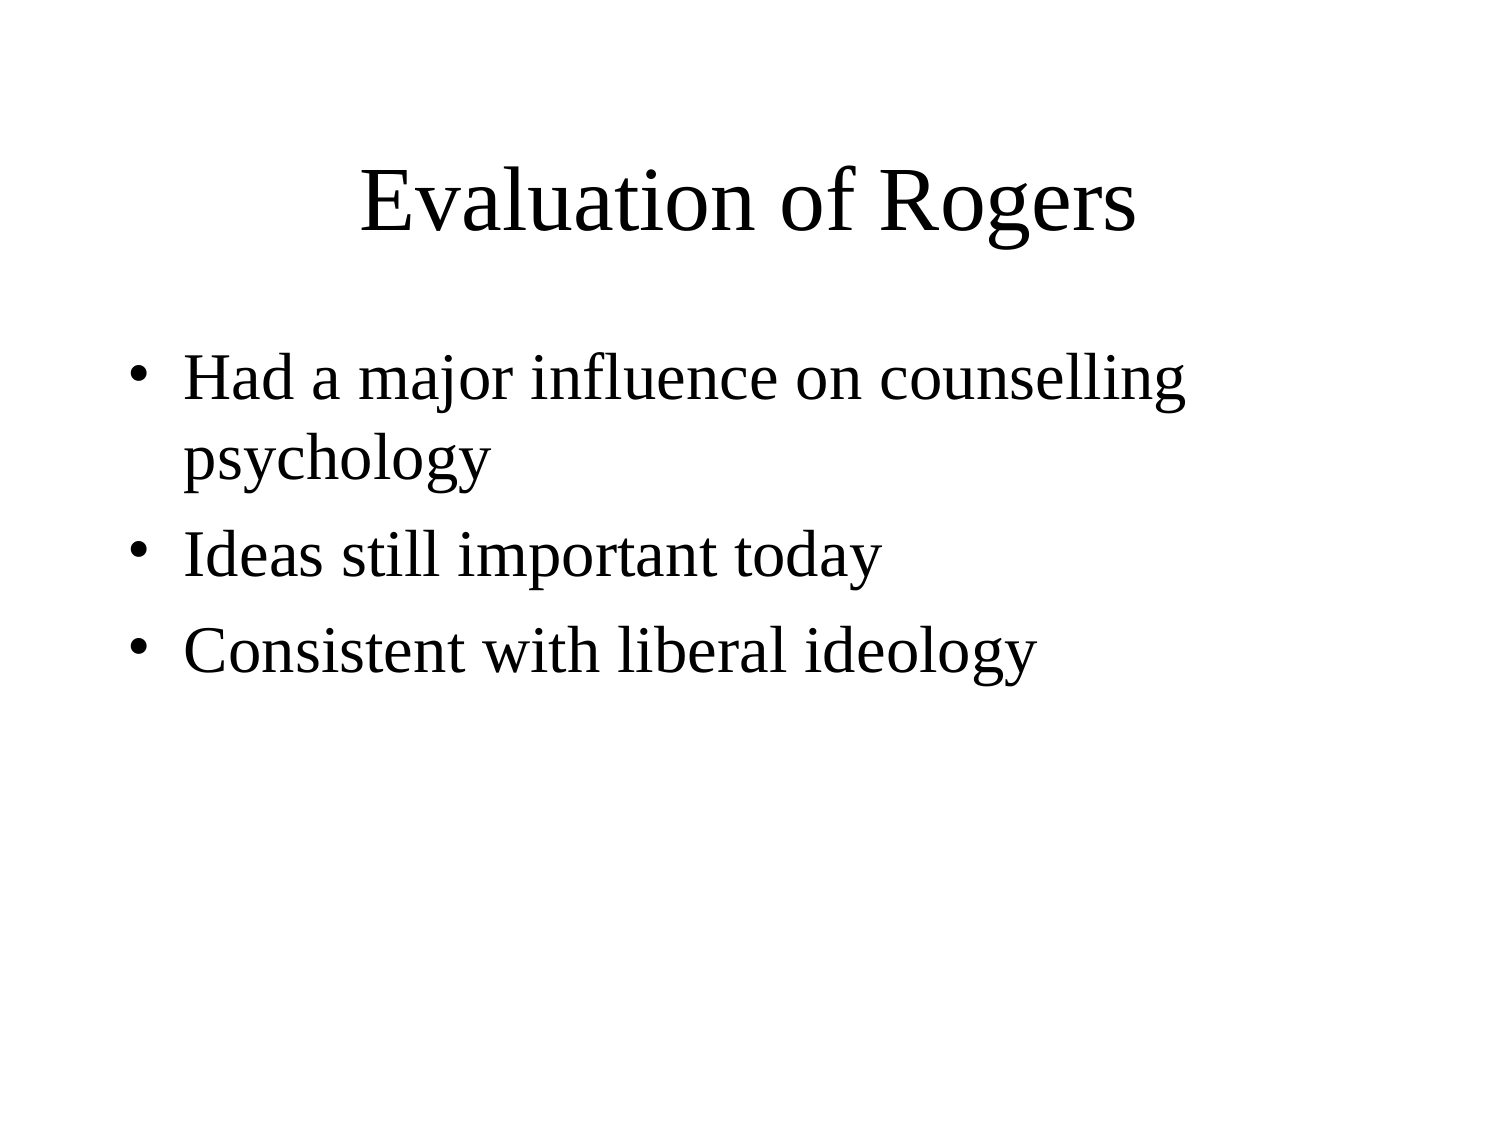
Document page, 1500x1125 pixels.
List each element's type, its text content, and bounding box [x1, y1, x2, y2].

title Evaluation of Rogers [112, 99, 1388, 288]
list Had a major influence on counselling psychology Ideas still important today Consistent with liberal ideology [112, 324, 1388, 1000]
